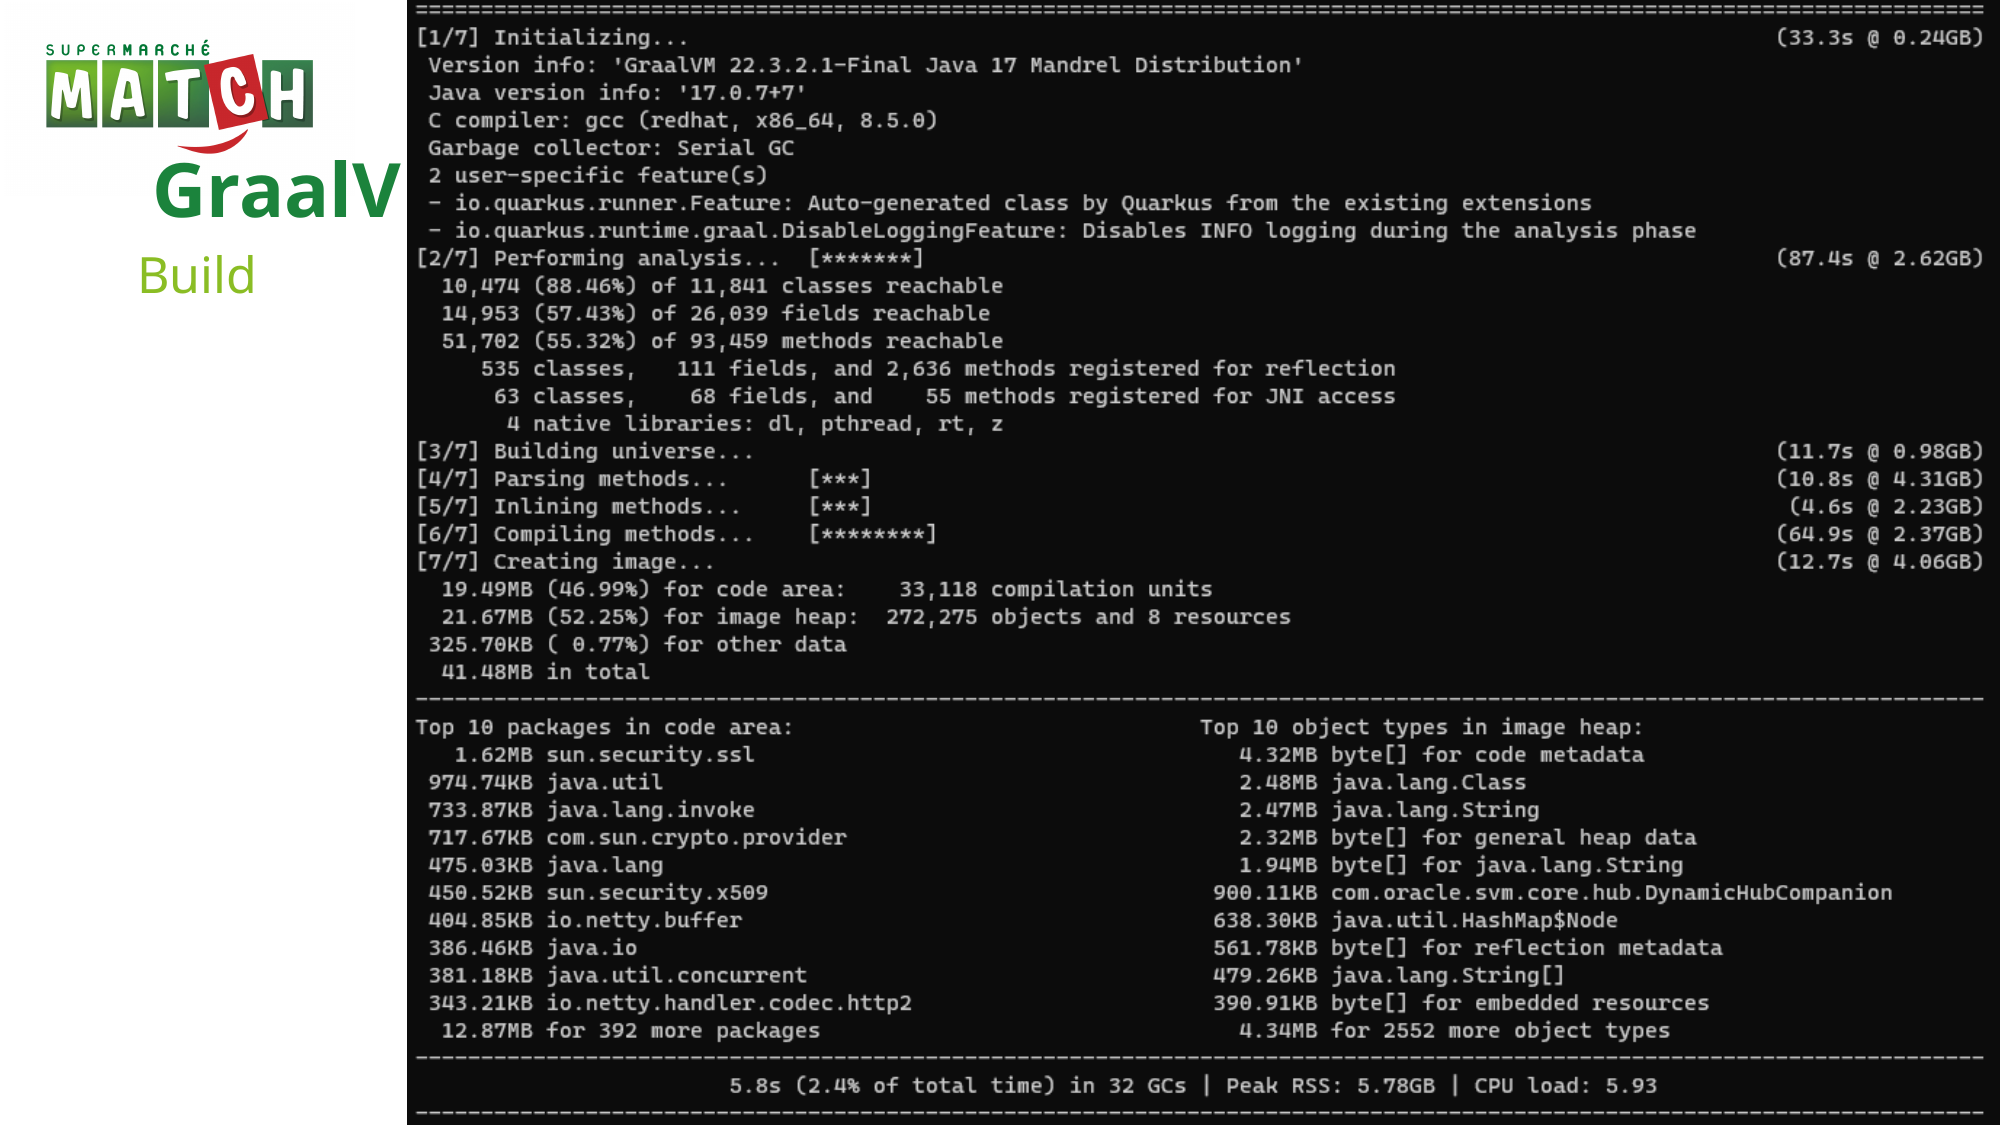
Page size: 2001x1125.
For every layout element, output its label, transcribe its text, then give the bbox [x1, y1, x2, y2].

title GraalVM [137, 137, 407, 249]
list Build [137, 249, 407, 975]
picture [407, 0, 2000, 1125]
picture [4, 2, 355, 196]
